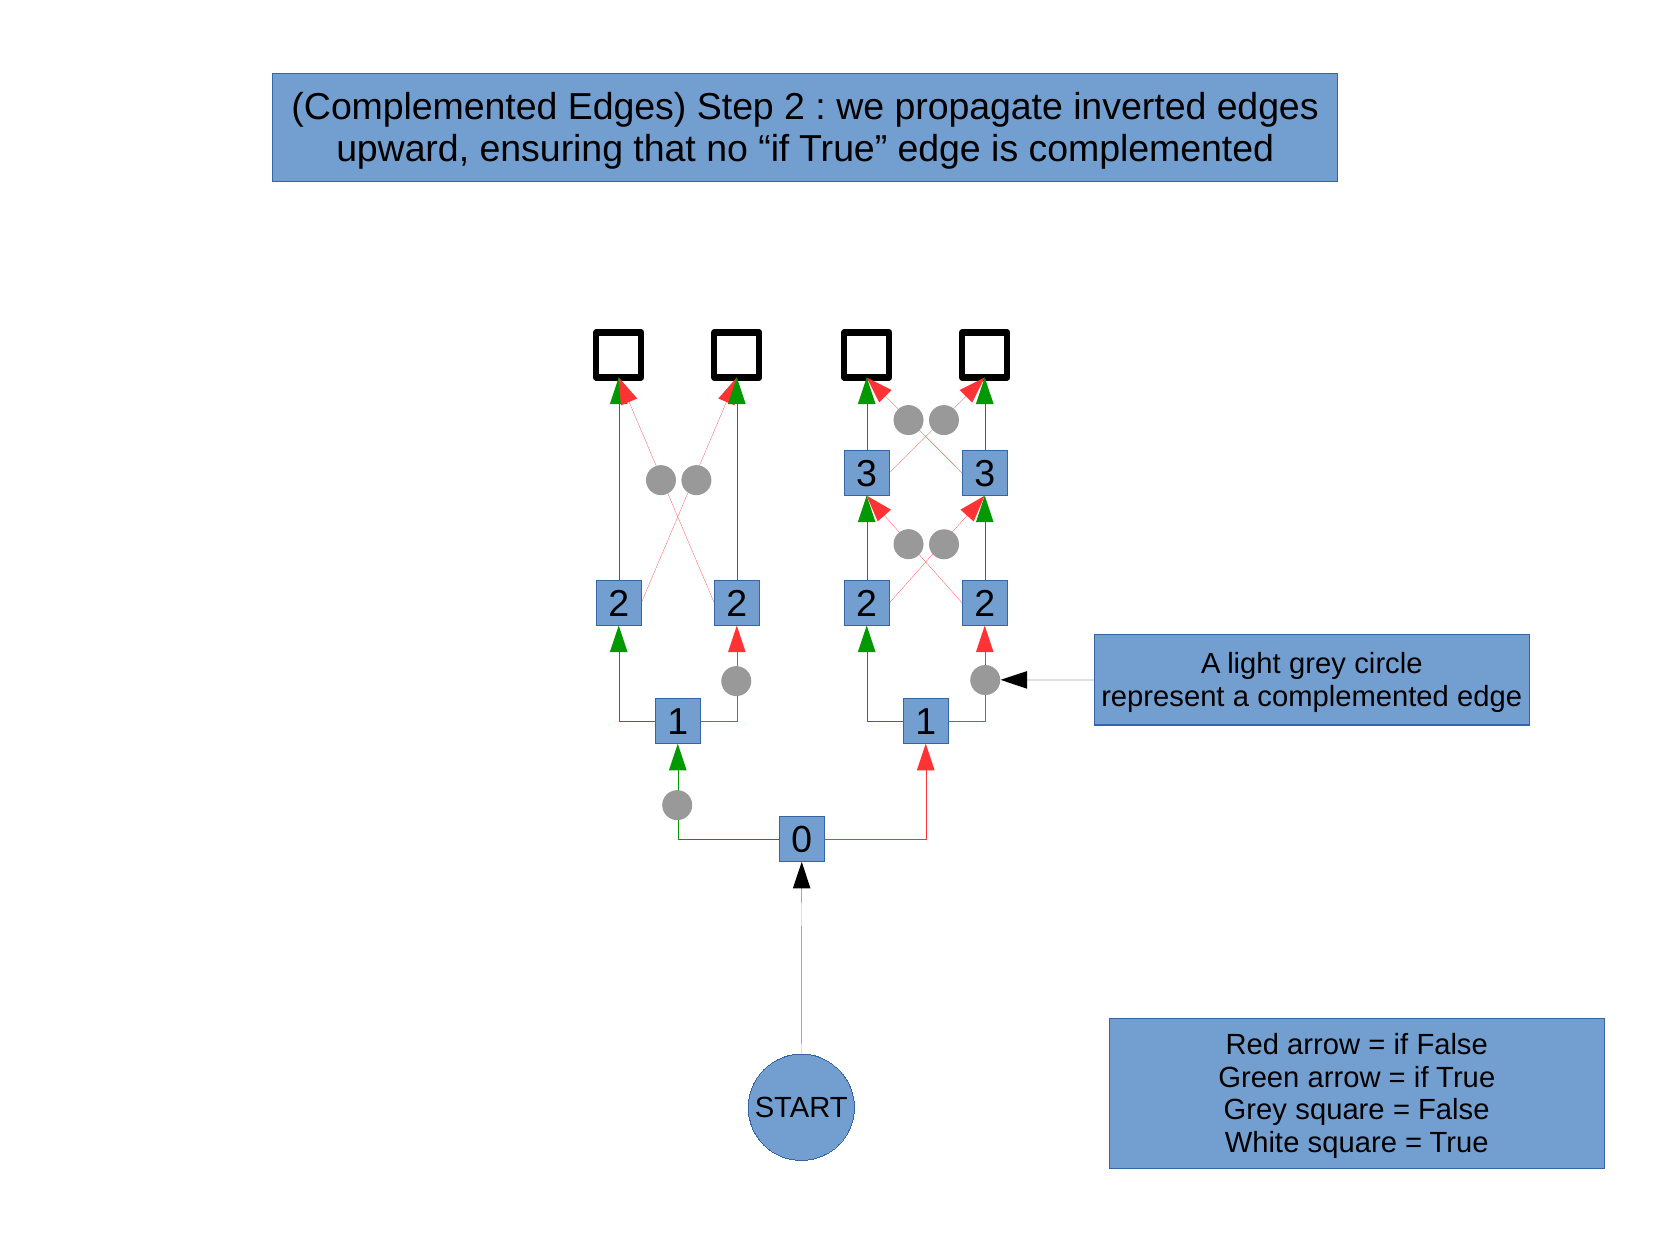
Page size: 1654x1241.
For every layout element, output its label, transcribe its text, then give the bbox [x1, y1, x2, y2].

text_box [721, 666, 752, 697]
text_box [962, 332, 1008, 378]
text_box [844, 332, 890, 378]
text_box [893, 405, 924, 436]
text_box 1 [903, 698, 949, 744]
text_box 3 [962, 450, 1008, 496]
text_box 1 [655, 698, 701, 744]
text_box 2 [844, 580, 890, 626]
text_box [893, 529, 924, 560]
text_box START [748, 1054, 855, 1161]
text_box 2 [714, 580, 760, 626]
text_box [596, 332, 642, 378]
text_box (Complemented Edges) Step 2 : we propagate inverted edges upward, ensuring that no “if True” edge is complemented [272, 73, 1338, 182]
text_box [970, 665, 1001, 696]
text_box 2 [596, 580, 642, 626]
text_box [928, 405, 959, 436]
text_box [662, 790, 693, 821]
text_box 3 [844, 450, 890, 496]
text_box [928, 529, 960, 560]
text_box A light grey circle represent a complemented edge [1094, 634, 1530, 725]
text_box [714, 332, 760, 378]
text_box 2 [962, 580, 1008, 626]
text_box Red arrow = if False Green arrow = if True Grey square = False White square = True [1109, 1018, 1605, 1169]
text_box 0 [779, 816, 825, 862]
text_box [645, 465, 677, 496]
text_box [681, 465, 712, 496]
